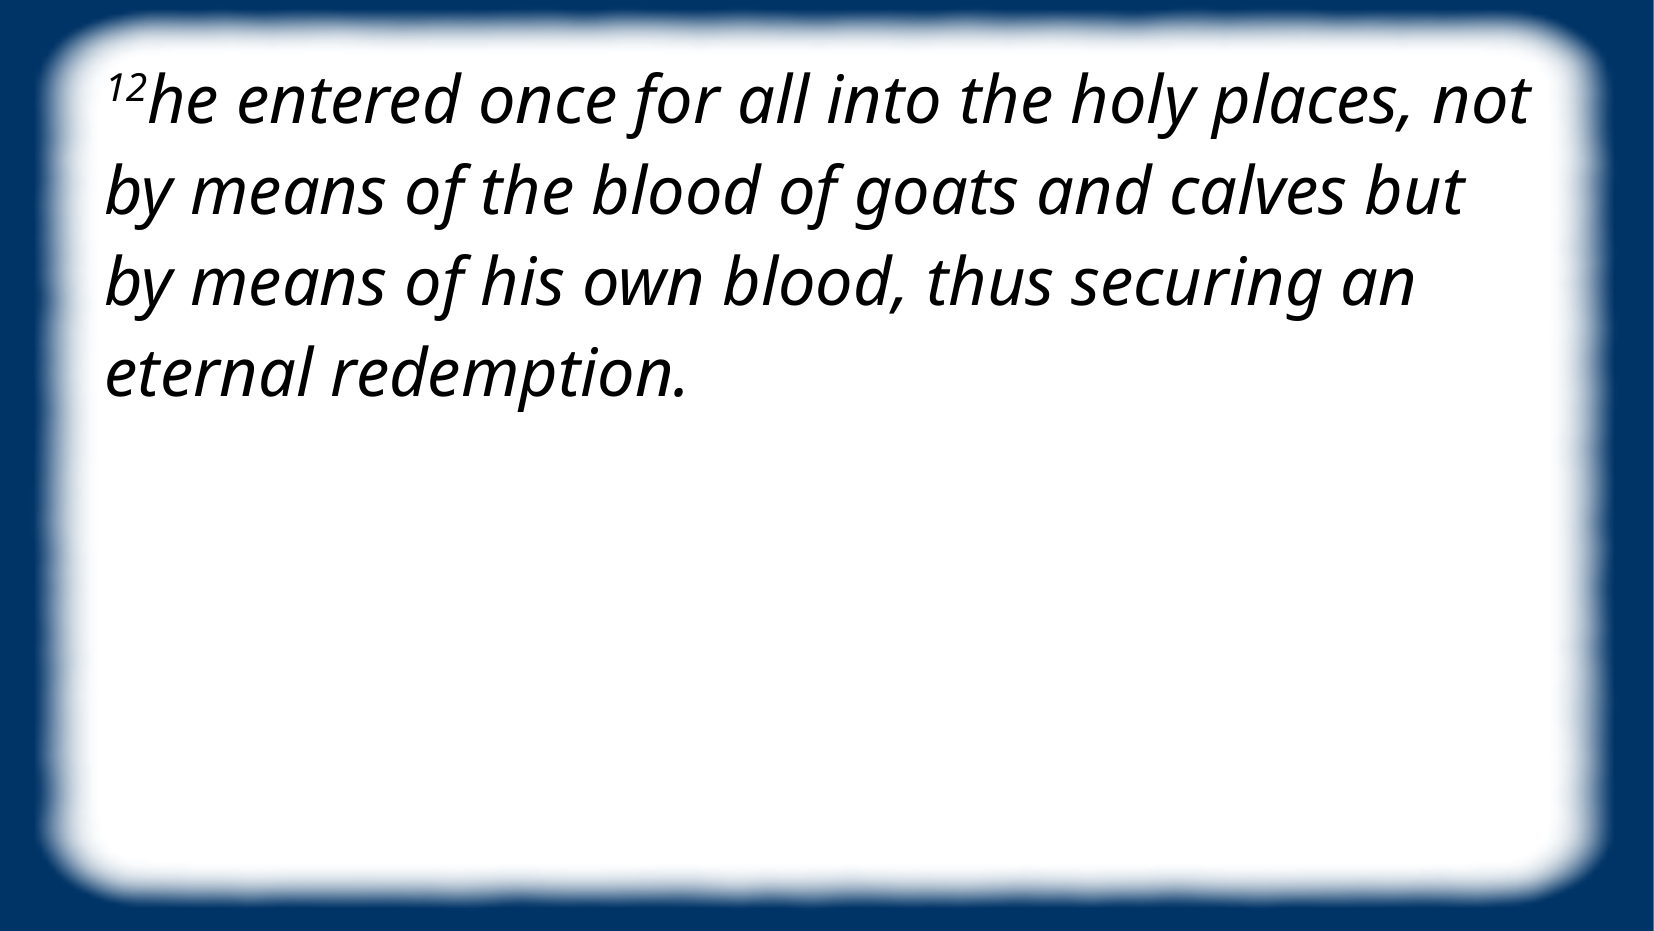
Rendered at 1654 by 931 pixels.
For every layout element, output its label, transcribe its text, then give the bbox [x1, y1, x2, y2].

picture [0, 0, 1654, 931]
text_box 12he entered once for all into the holy places, not by means of the blood of goats and calves but by means of his own blood, thus securing an eternal redemption. [90, 45, 1561, 415]
